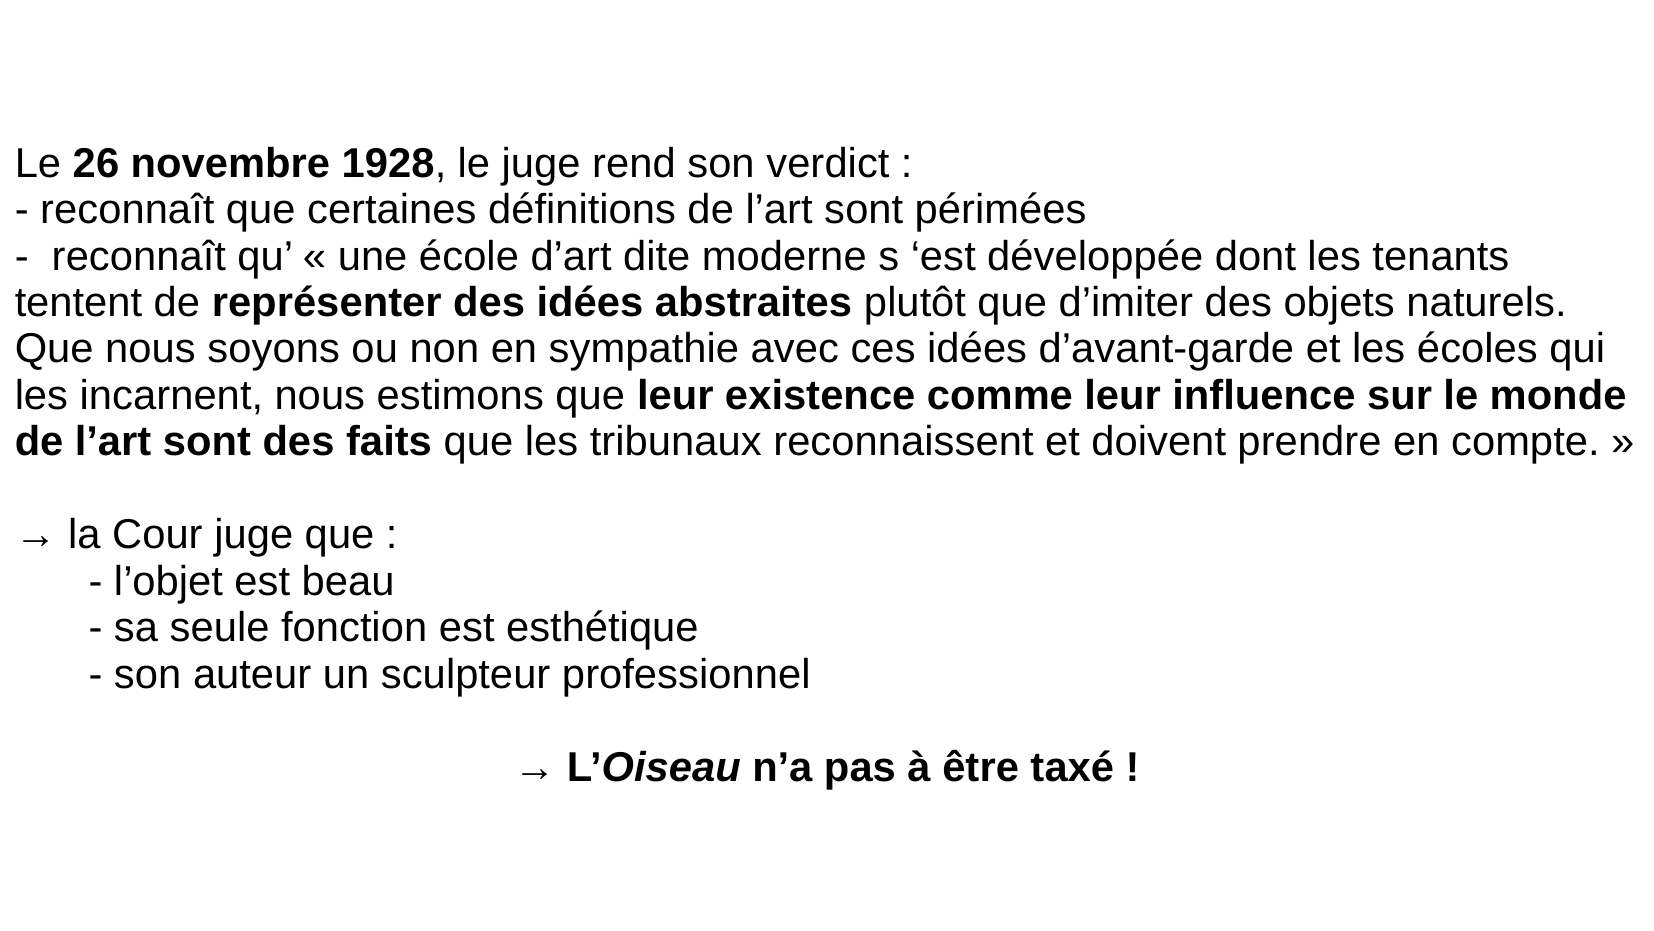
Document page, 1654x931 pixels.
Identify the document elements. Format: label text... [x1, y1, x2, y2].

text_box Le 26 novembre 1928, le juge rend son verdict : - reconnaît que certaines définitions de l’art sont périmées - reconnaît qu’ « une école d’art dite moderne s ‘est développée dont les tenants tentent de représenter des idées abstraites plutôt que d’imiter des objets naturels. Que nous soyons ou non en sympathie avec ces idées d’avant-garde et les écoles qui les incarnent, nous estimons que leur existence comme leur influence sur le monde de l’art sont des faits que les tribunaux reconnaissent et doivent prendre en compte. » → la Cour juge que : - l’objet est beau - sa seule fonction est esthétique - son auteur un sculpteur professionnel → L’Oiseau n’a pas à être taxé ! [0, 0, 1654, 930]
